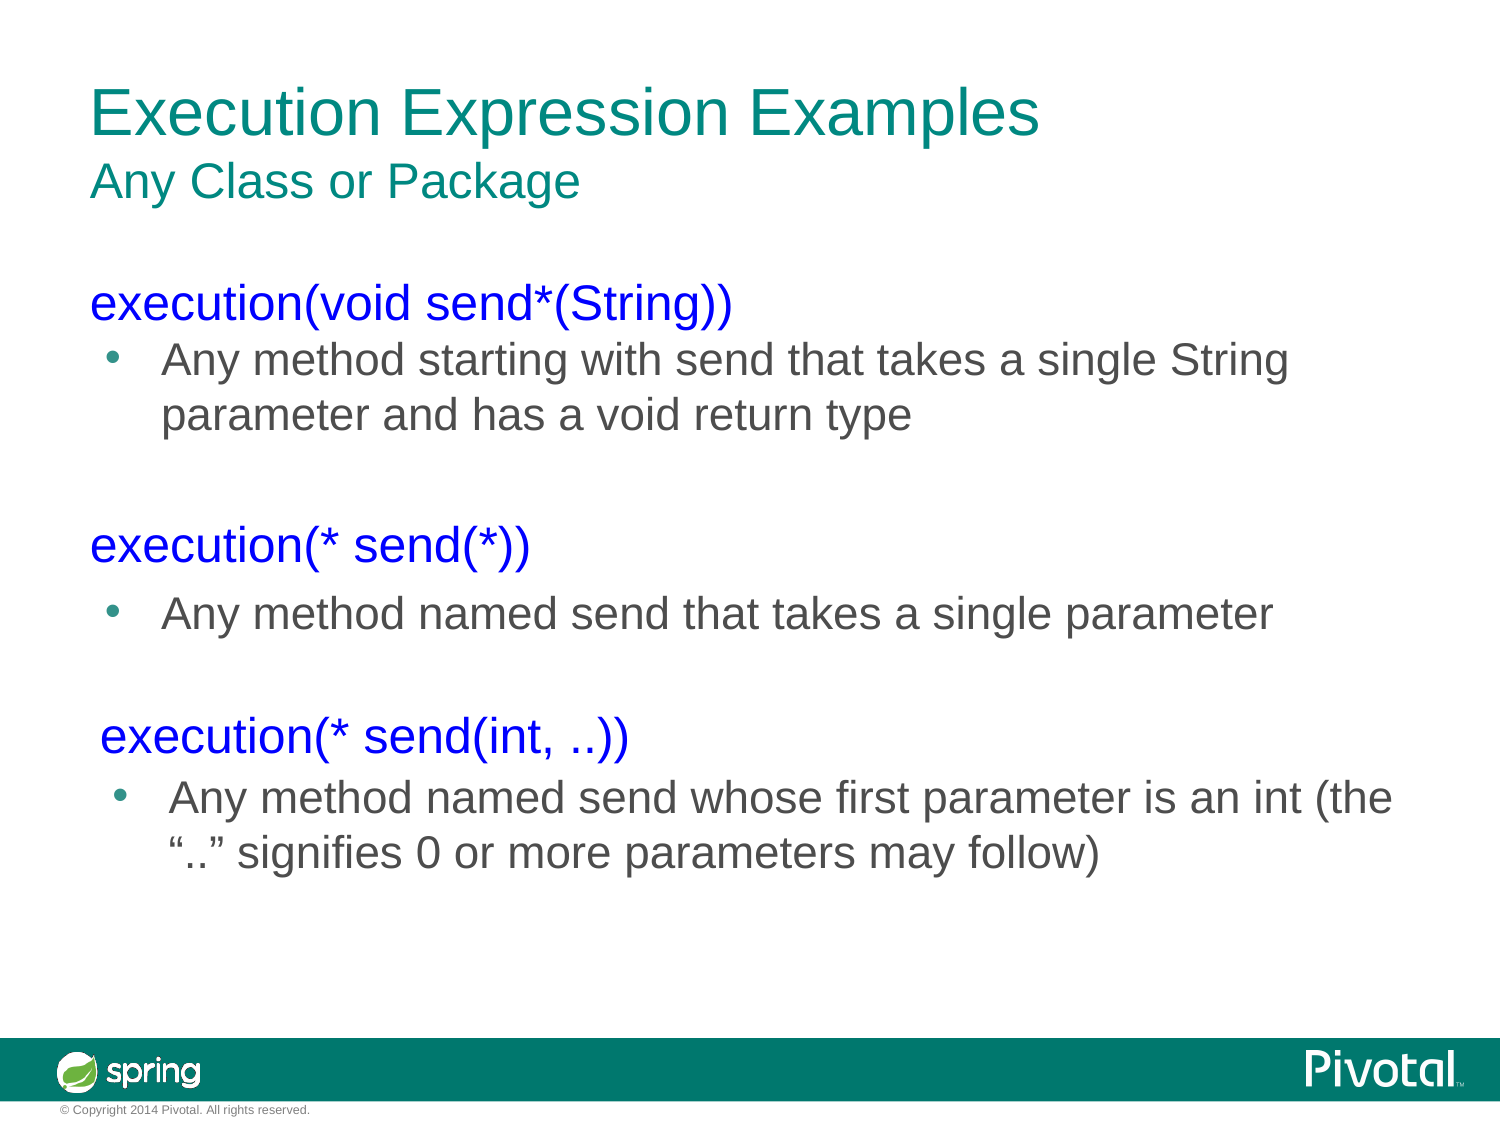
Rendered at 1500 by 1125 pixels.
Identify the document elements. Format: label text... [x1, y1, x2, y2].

list Any method named send that takes a single parameter [90, 575, 1441, 714]
picture [1306, 1050, 1464, 1087]
list execution(* send(int, ..)) [85, 696, 1436, 779]
list Any method starting with send that takes a single String parameter and has a void return type [90, 321, 1441, 517]
list Any method named send whose first parameter is an int (the “..” signifies 0 or more parameters may follow) [97, 759, 1448, 955]
title Execution Expression Examples Any Class or Package [75, 45, 1426, 233]
list execution(* send(*)) [75, 504, 1426, 585]
picture [32, 1041, 210, 1103]
list execution(void send*(String)) [75, 262, 1426, 338]
